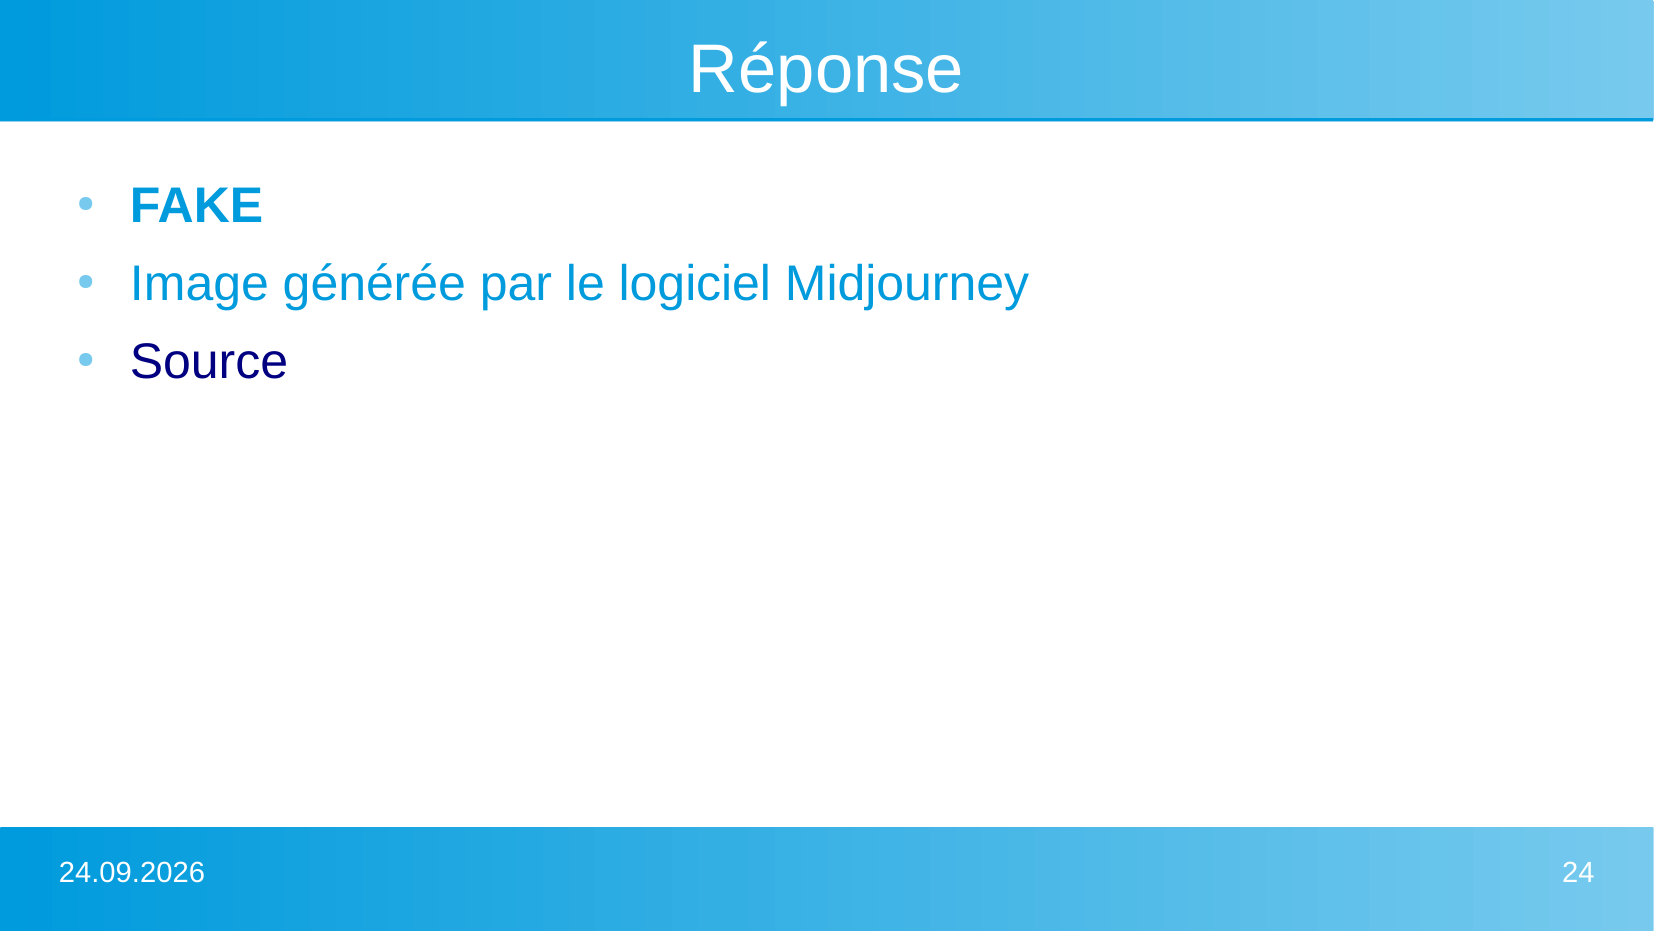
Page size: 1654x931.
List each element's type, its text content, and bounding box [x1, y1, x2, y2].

title Réponse [59, 29, 1595, 108]
list FAKE Image générée par le logiciel Midjourney Source [59, 177, 1595, 768]
